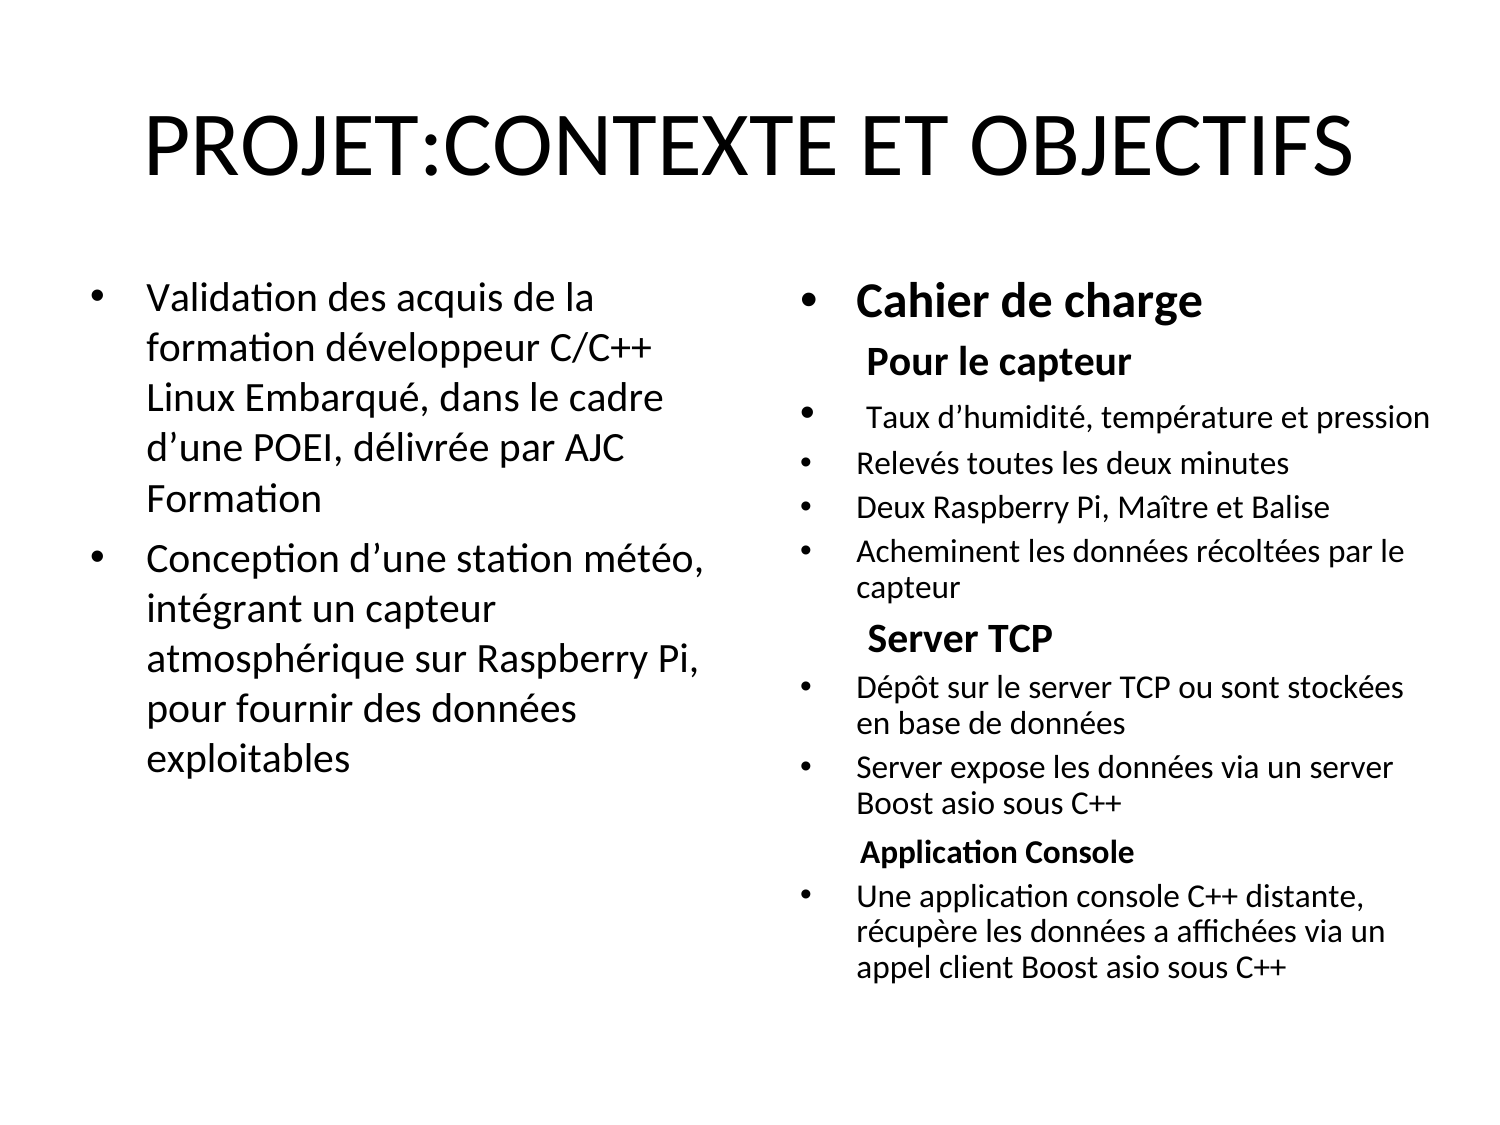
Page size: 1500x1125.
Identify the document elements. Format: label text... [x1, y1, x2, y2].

title PROJET:CONTEXTE ET OBJECTIFS [75, 45, 1426, 233]
list Validation des acquis de la formation développeur C/C++ Linux Embarqué, dans le cadre d’une POEI, délivrée par AJC Formation Conception d’une station météo, intégrant un capteur atmosphérique sur Raspberry Pi, pour fournir des données exploitables [74, 262, 727, 977]
text_box Cahier de charge Pour le capteur Taux d’humidité, température et pression Relevés toutes les deux minutes Deux Raspberry Pi, Maître et Balise Acheminent les données récoltées par le capteur Server TCP Dépôt sur le server TCP ou sont stockées en base de données Server expose les données via un server Boost asio sous C++ Application Console Une application console C++ distante, récupère les données a affichées via un appel client Boost asio sous C++ [785, 267, 1461, 1028]
